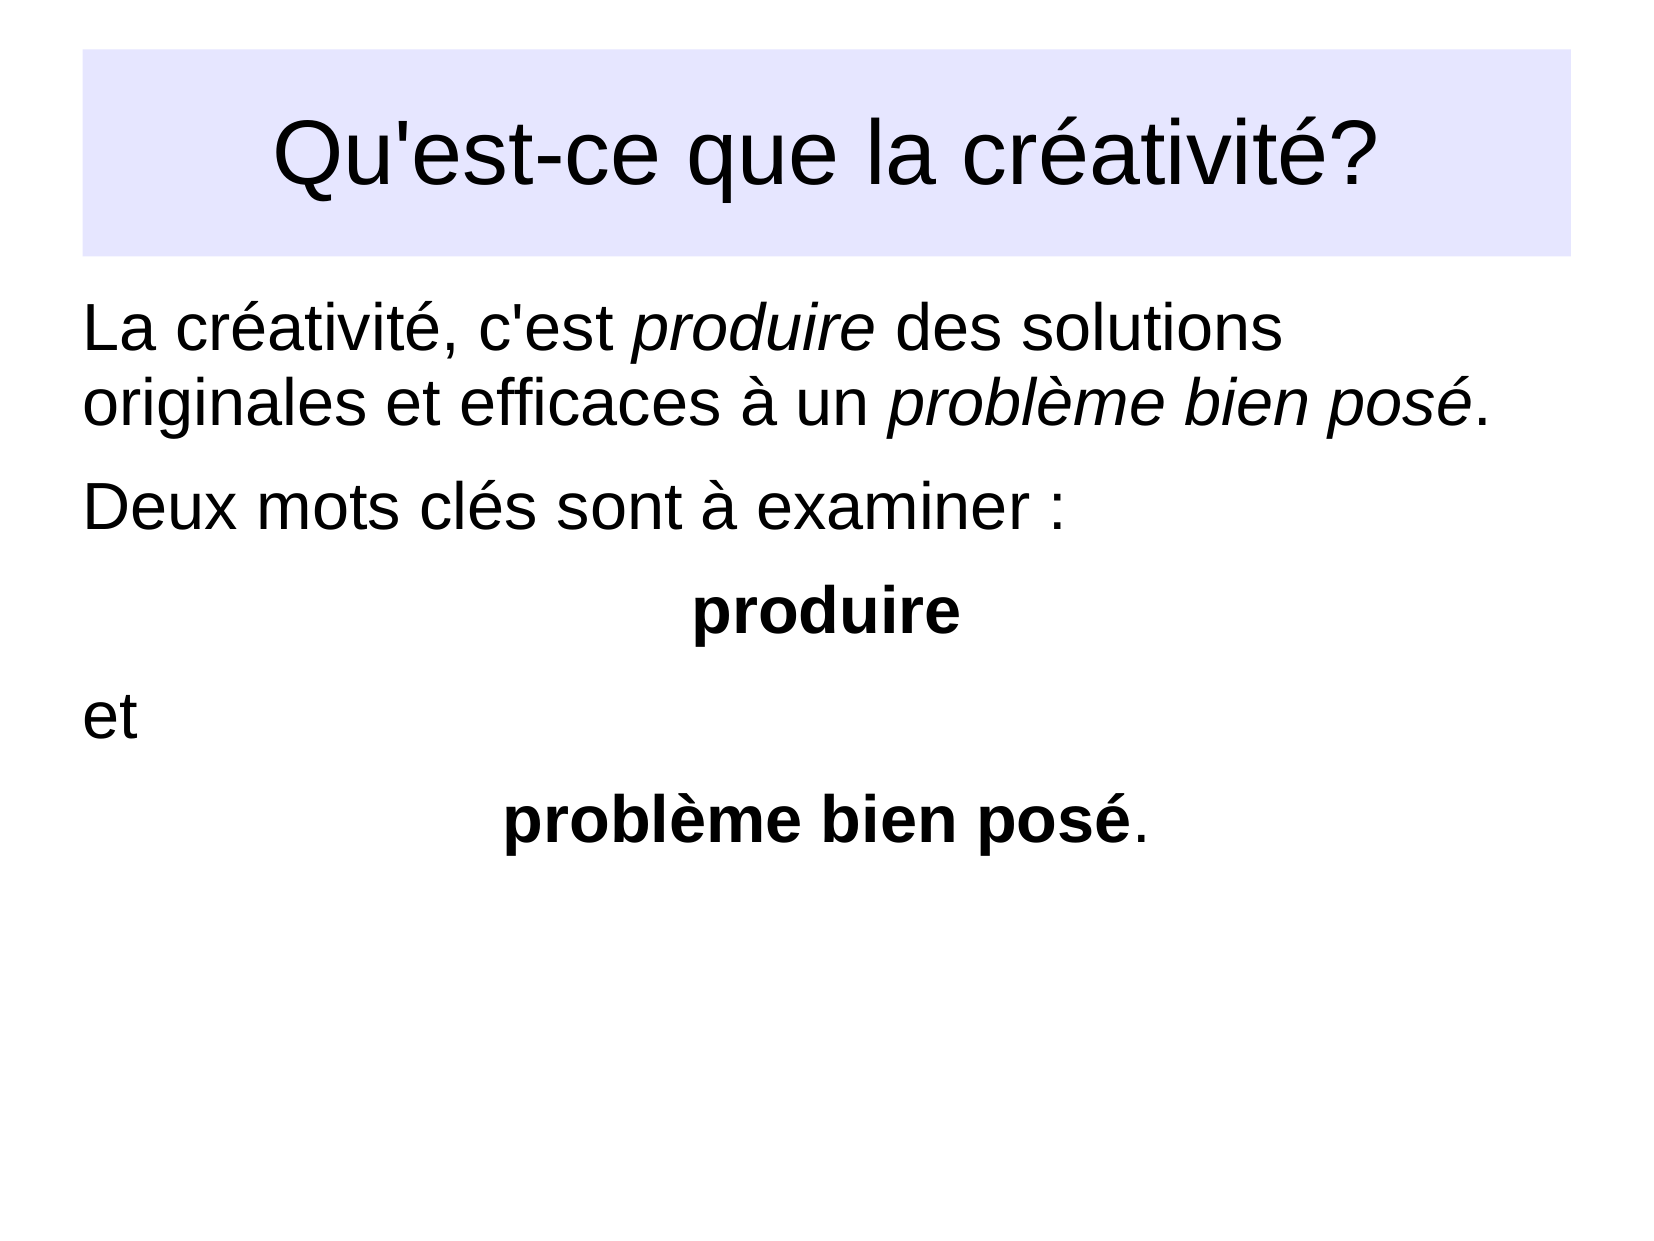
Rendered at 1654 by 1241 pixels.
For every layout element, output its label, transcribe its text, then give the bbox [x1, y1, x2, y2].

list La créativité, c'est produire des solutions originales et efficaces à un problème bien posé. Deux mots clés sont à examiner : produire et problème bien posé. [82, 290, 1571, 1010]
title Qu'est-ce que la créativité? [82, 49, 1571, 257]
